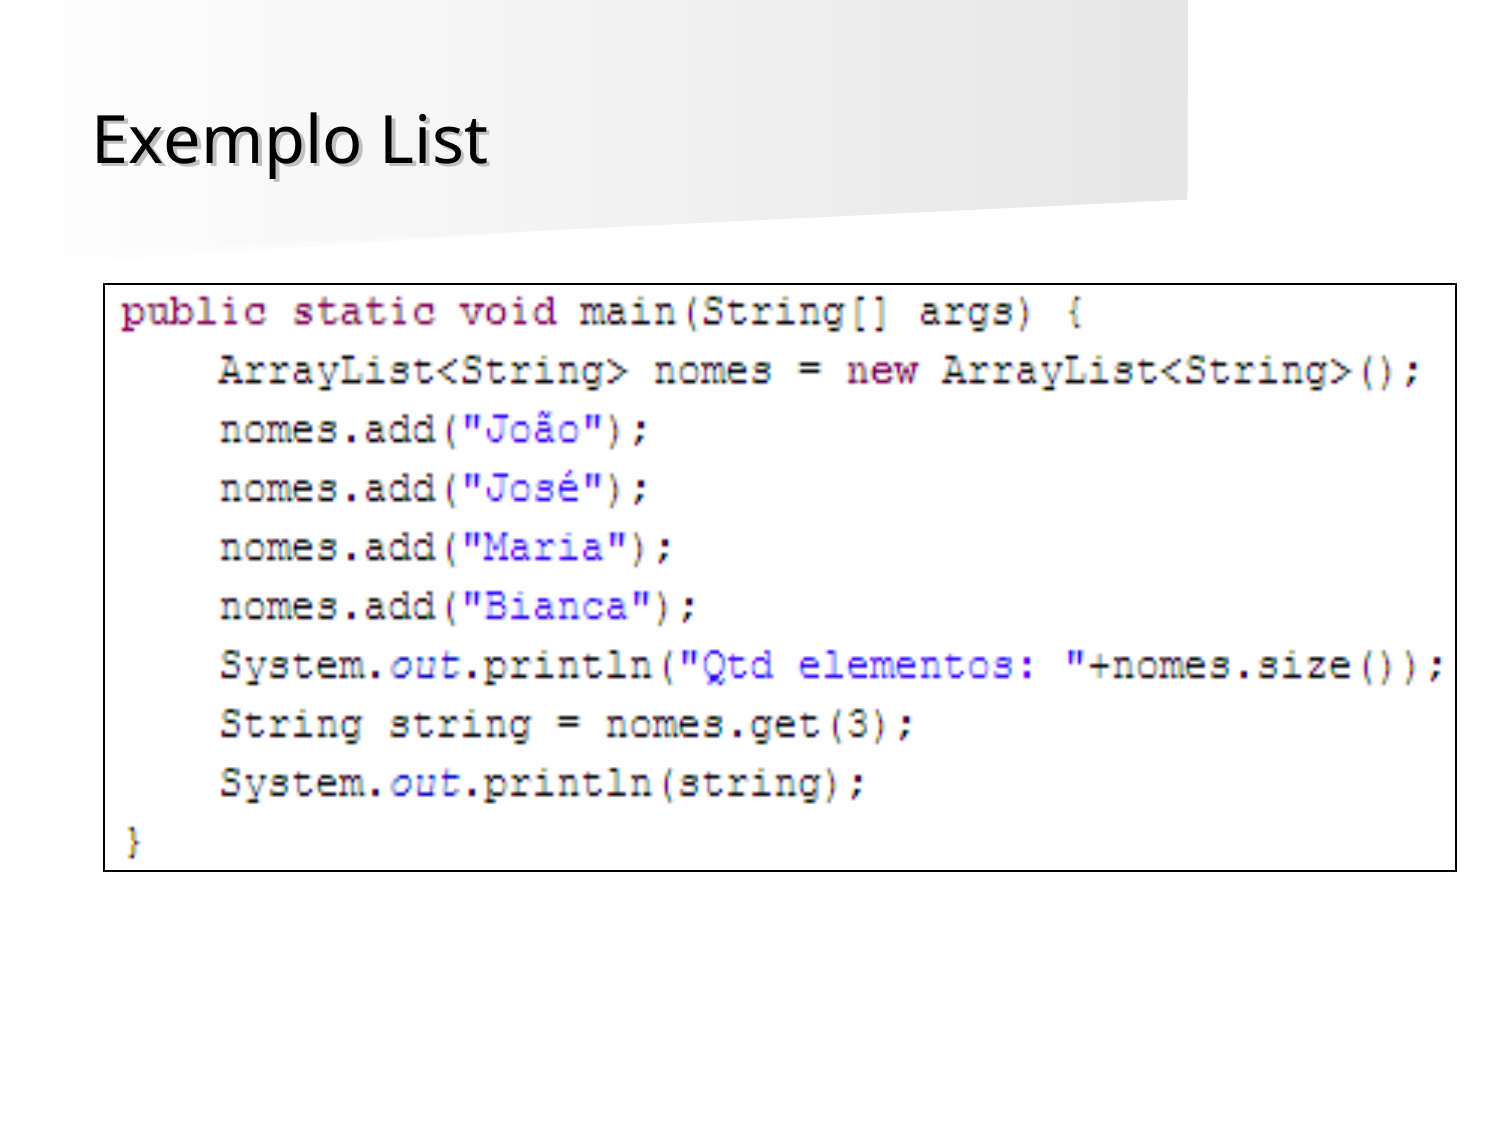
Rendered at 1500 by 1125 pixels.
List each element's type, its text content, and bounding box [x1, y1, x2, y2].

picture [105, 285, 1456, 871]
title Exemplo List [76, 42, 1427, 231]
